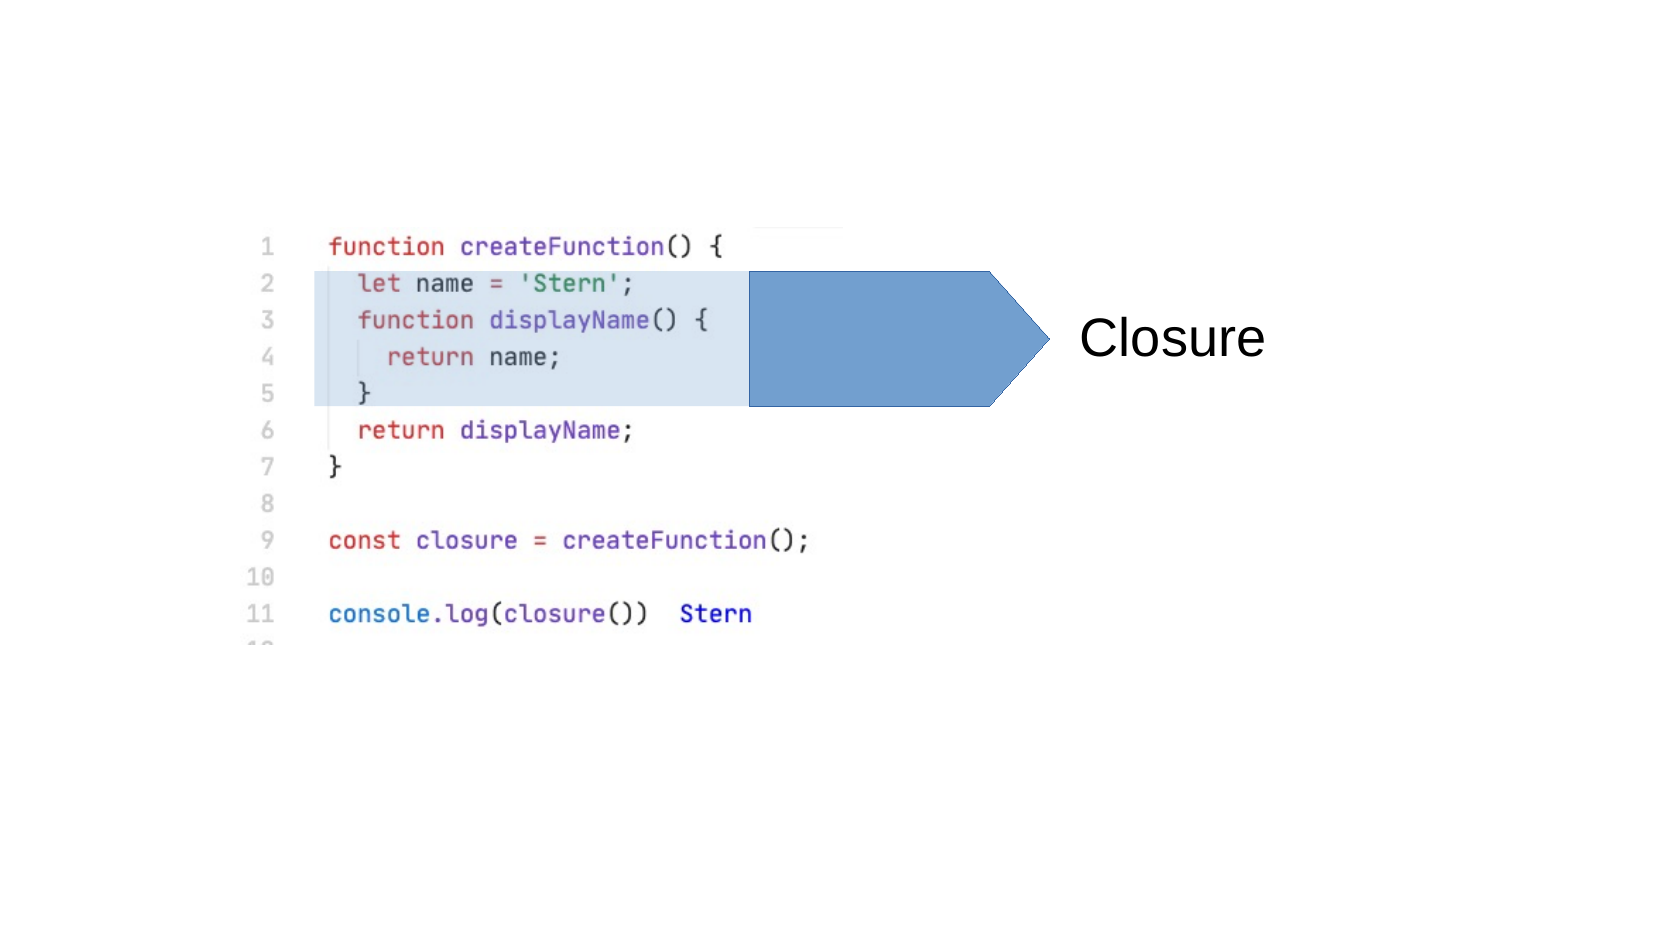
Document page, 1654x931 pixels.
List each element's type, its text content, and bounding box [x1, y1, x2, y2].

picture [240, 227, 843, 646]
text_box [314, 271, 1050, 407]
text_box Closure [1065, 299, 1291, 376]
